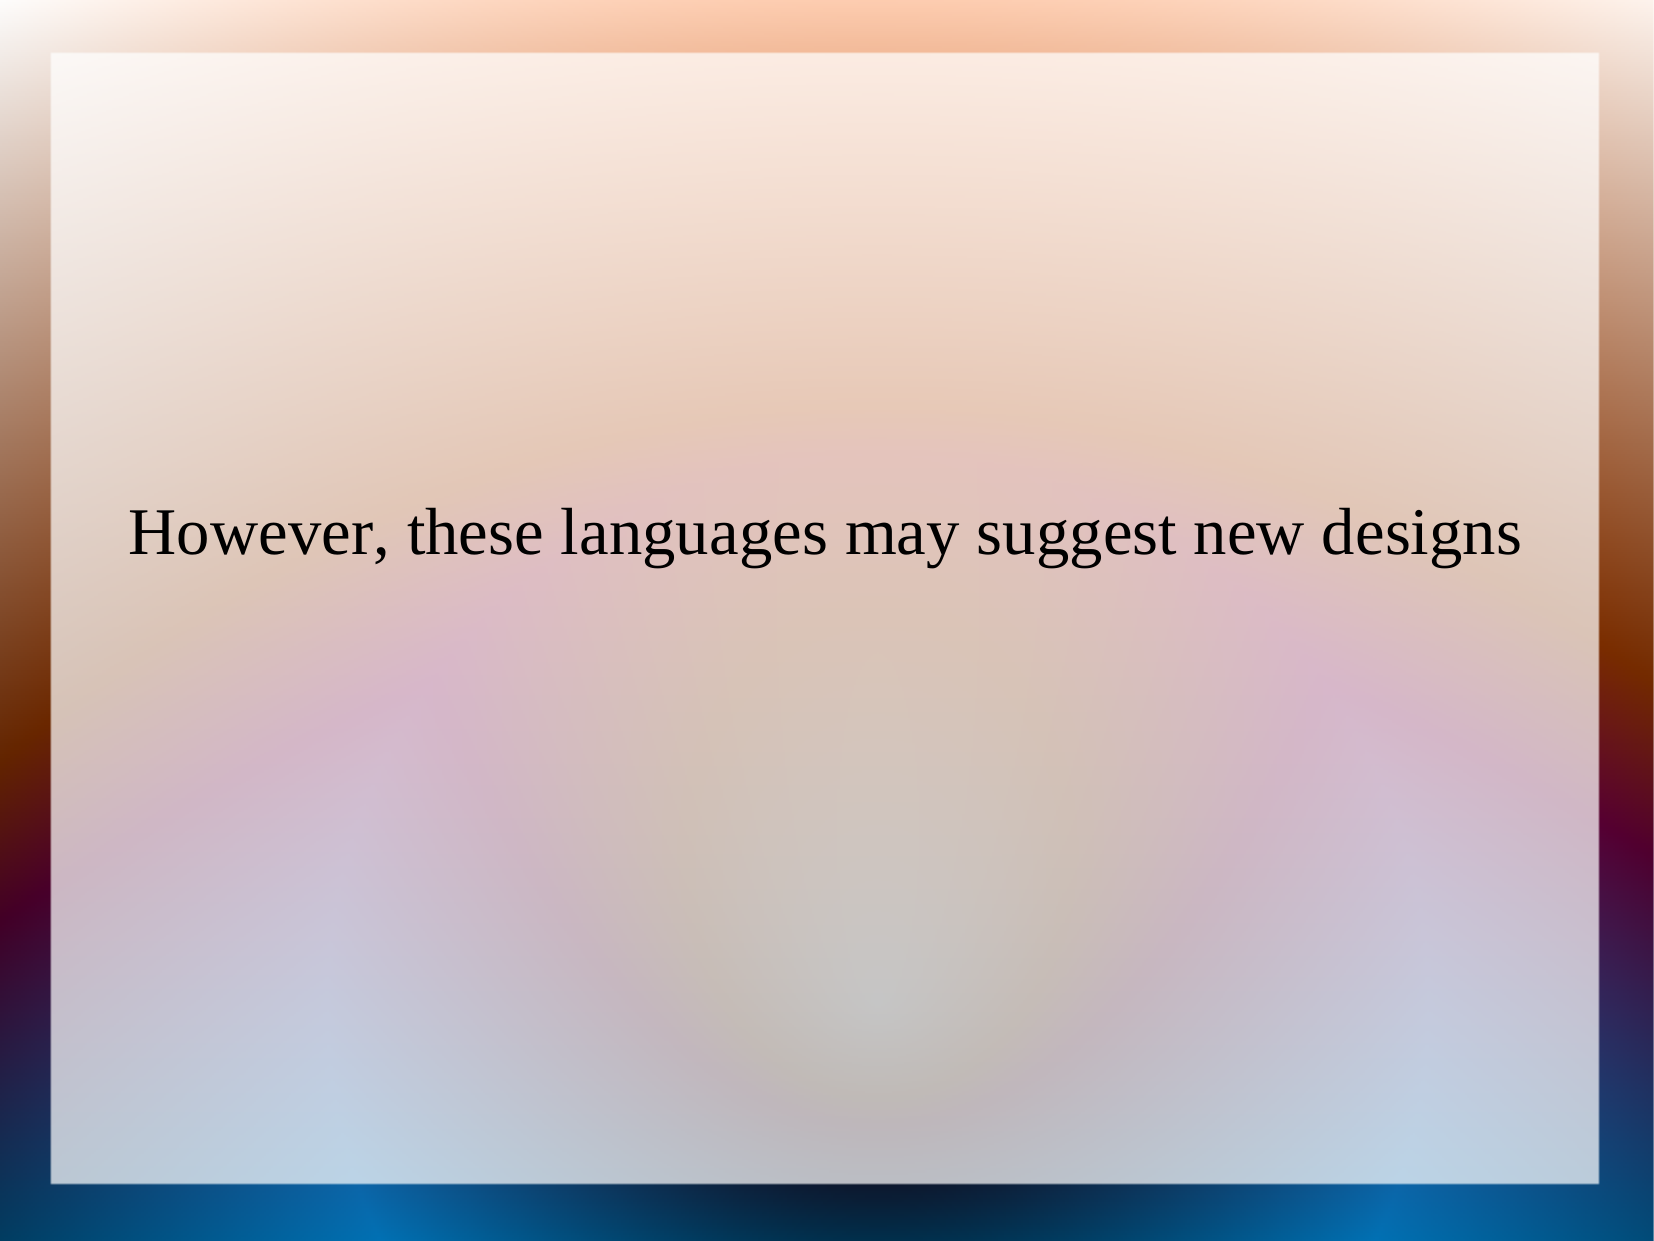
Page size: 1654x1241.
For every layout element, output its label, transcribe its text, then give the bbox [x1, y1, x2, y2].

picture [0, 0, 1654, 1241]
subtitle However, these languages may suggest new designs [82, 55, 1571, 1010]
